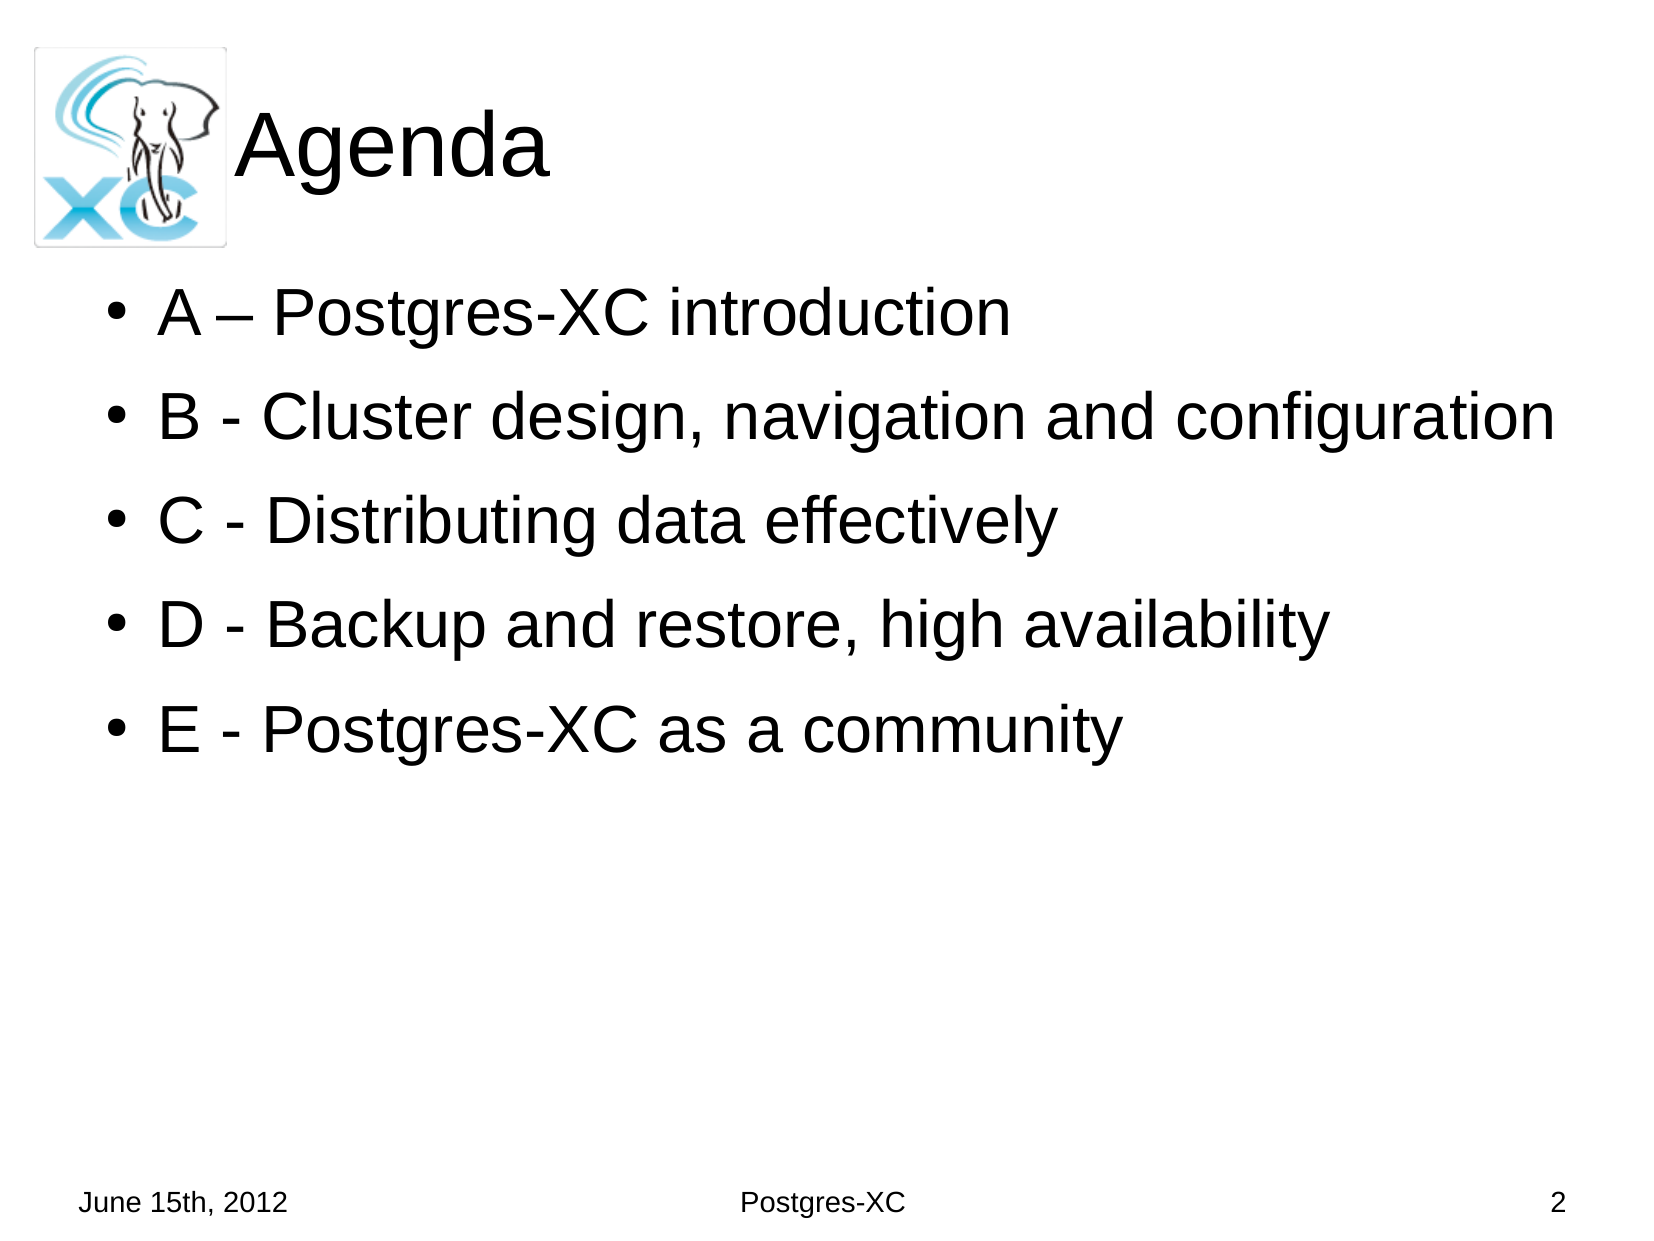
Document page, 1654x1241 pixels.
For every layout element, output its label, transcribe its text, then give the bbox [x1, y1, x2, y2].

list A – Postgres-XC introduction B - Cluster design, navigation and configuration C - Distributing data effectively D - Backup and restore, high availability E - Postgres-XC as a community [87, 274, 1576, 1146]
picture [34, 47, 227, 248]
title Agenda [234, 40, 1599, 248]
